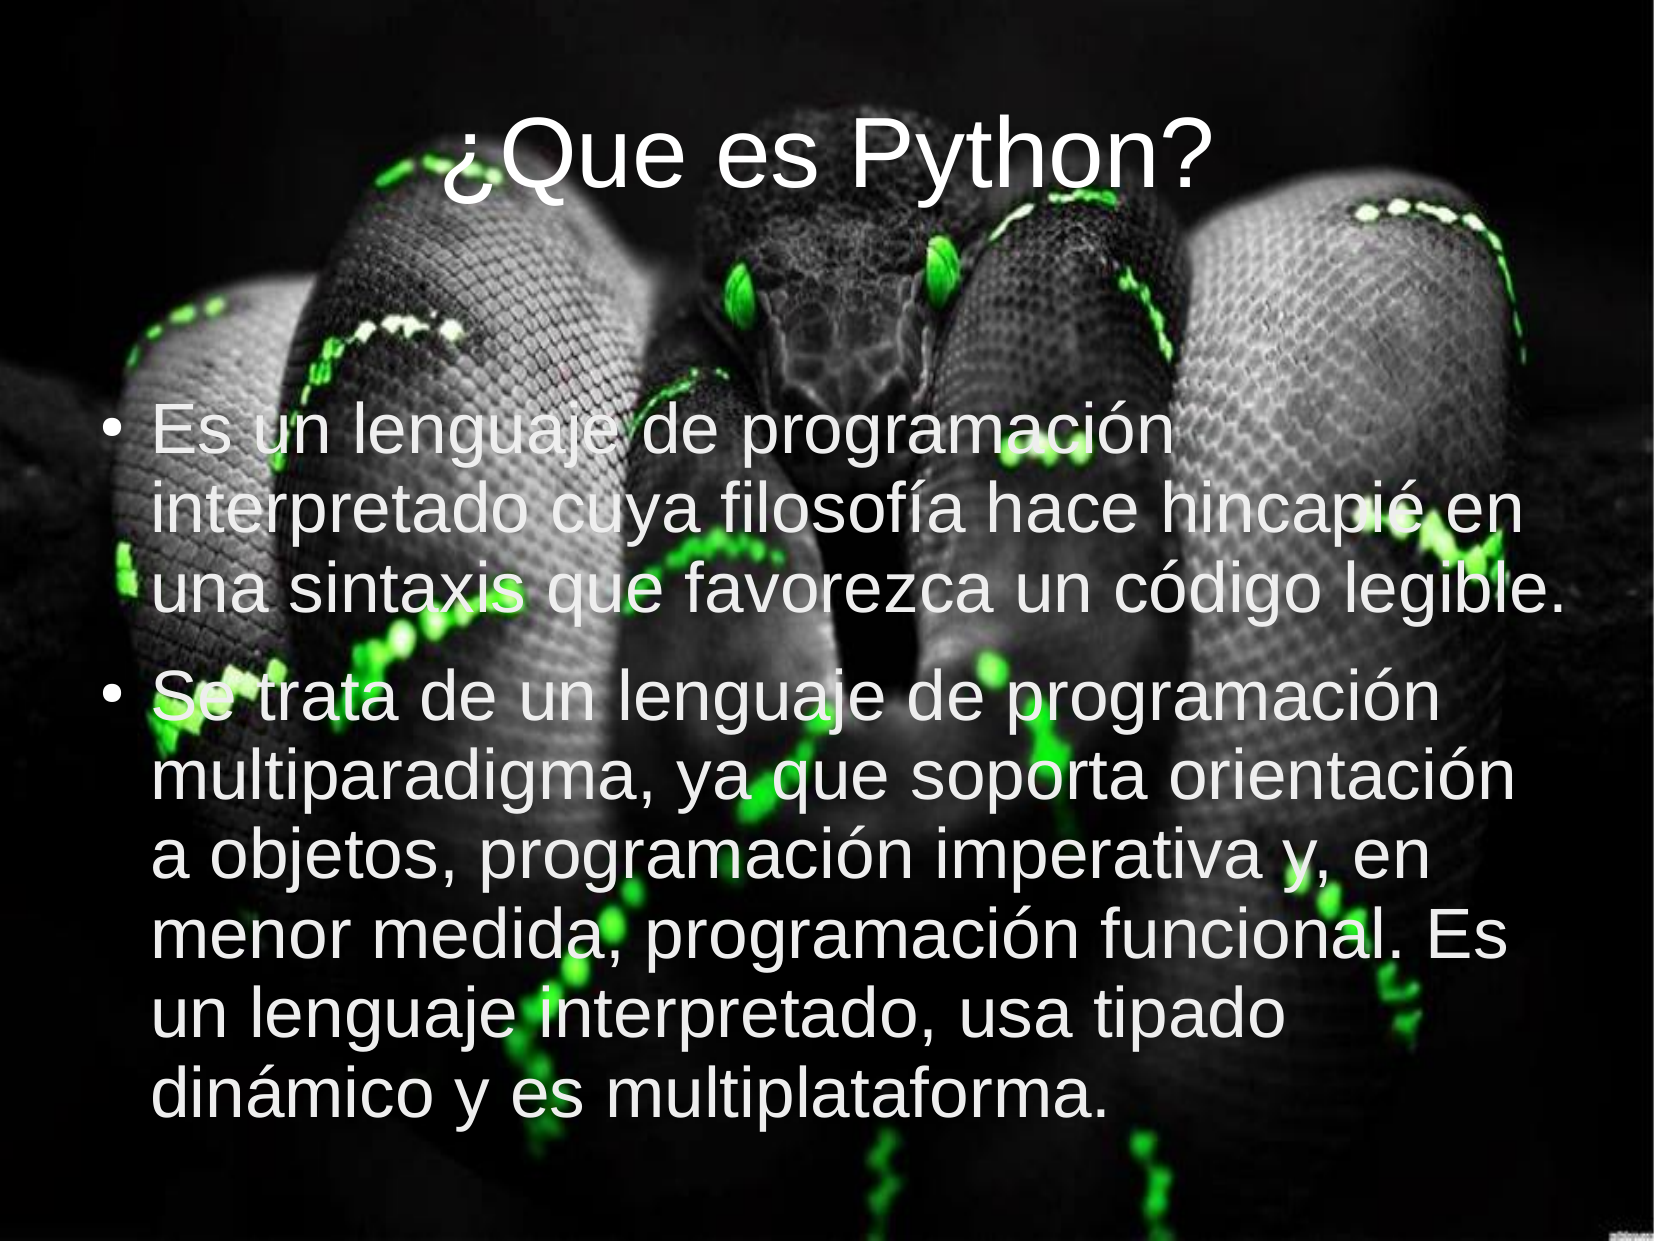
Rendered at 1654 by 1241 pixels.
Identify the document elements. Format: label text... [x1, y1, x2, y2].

picture [0, 0, 1654, 1241]
list Es un lenguaje de programación interpretado cuya filosofía hace hincapié en una sintaxis que favorezca un código legible. Se trata de un lenguaje de programación multiparadigma, ya que soporta orientación a objetos, programación imperativa y, en menor medida, programación funcional. Es un lenguaje interpretado, usa tipado dinámico y es multiplataforma. [82, 290, 1571, 1158]
title ¿Que es Python? [82, 49, 1571, 257]
